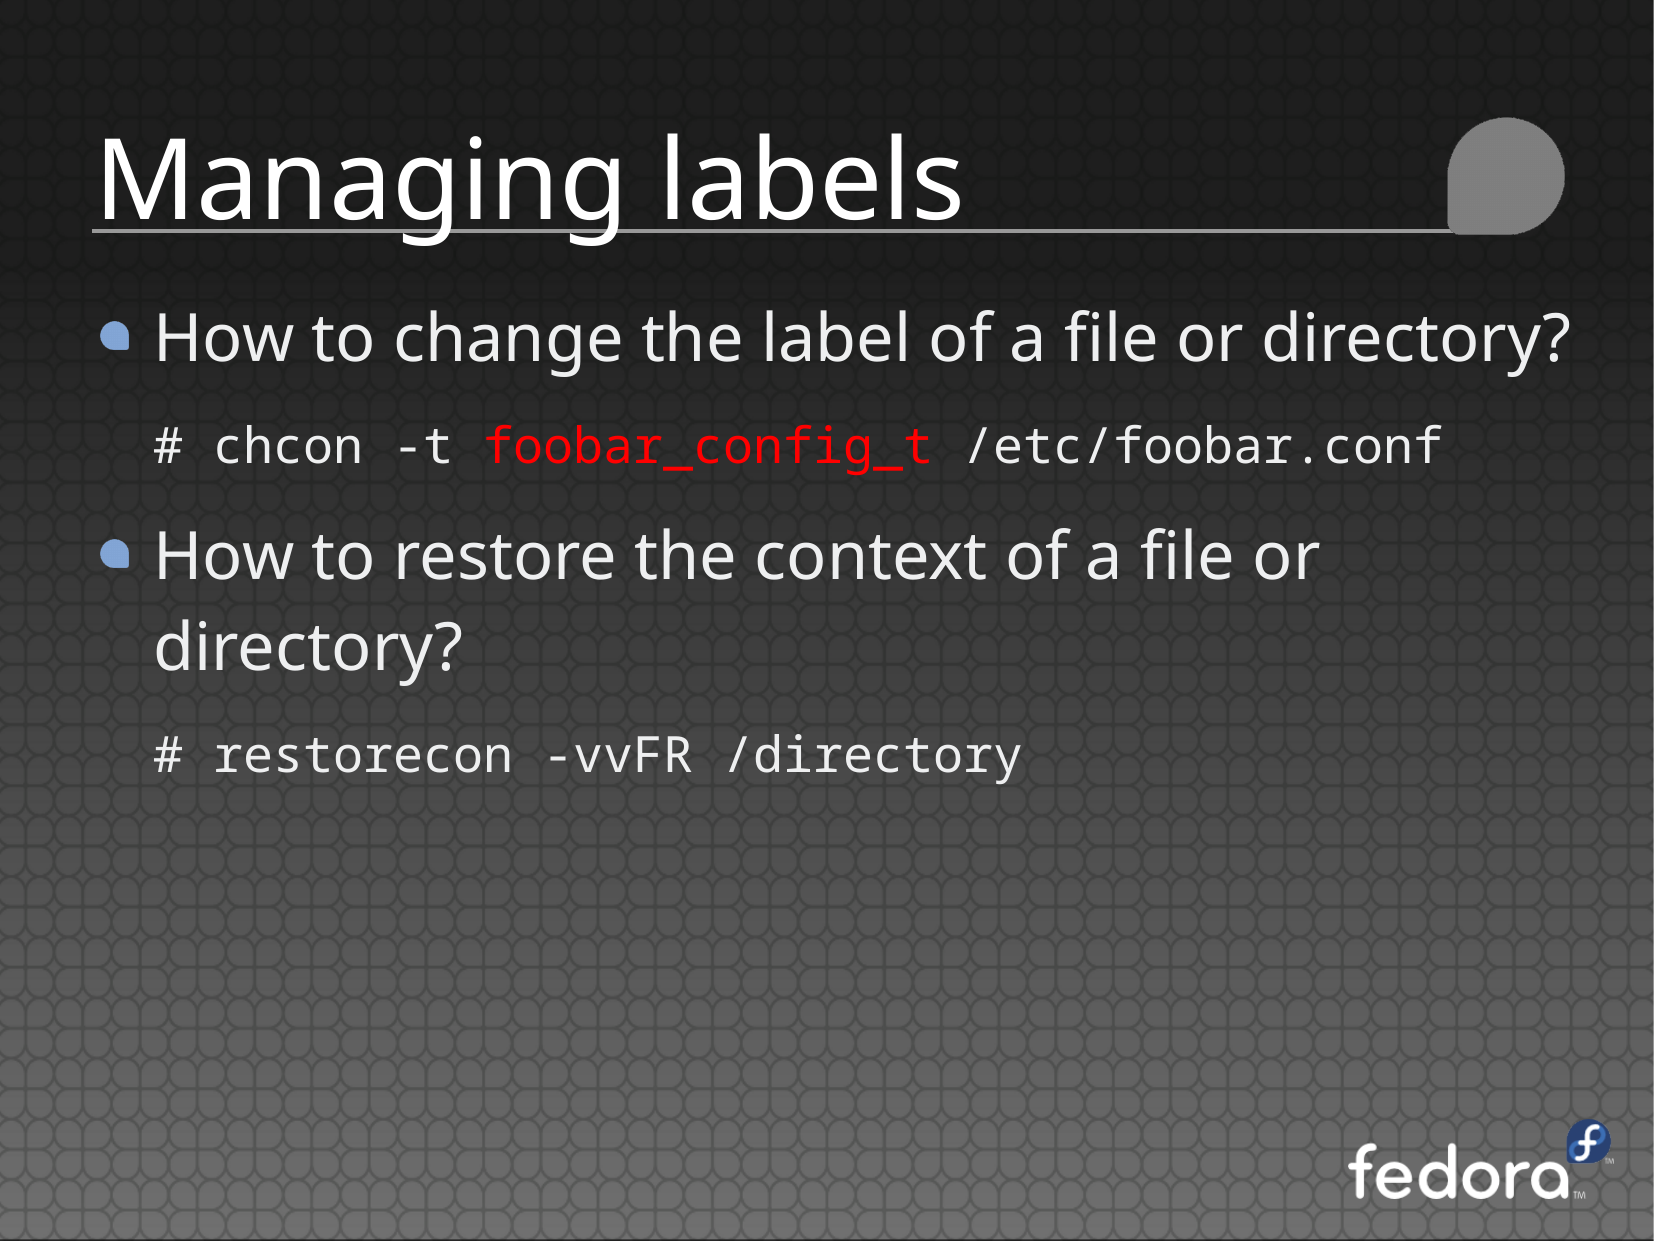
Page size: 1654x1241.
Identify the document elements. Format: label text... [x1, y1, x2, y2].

title Managing labels [94, 100, 1426, 251]
picture [0, 0, 1654, 1241]
list How to change the label of a file or directory? # chcon -t foobar_config_t /etc/foobar.conf How to restore the context of a file or directory? # restorecon -vvFR /directory [82, 290, 1622, 1094]
